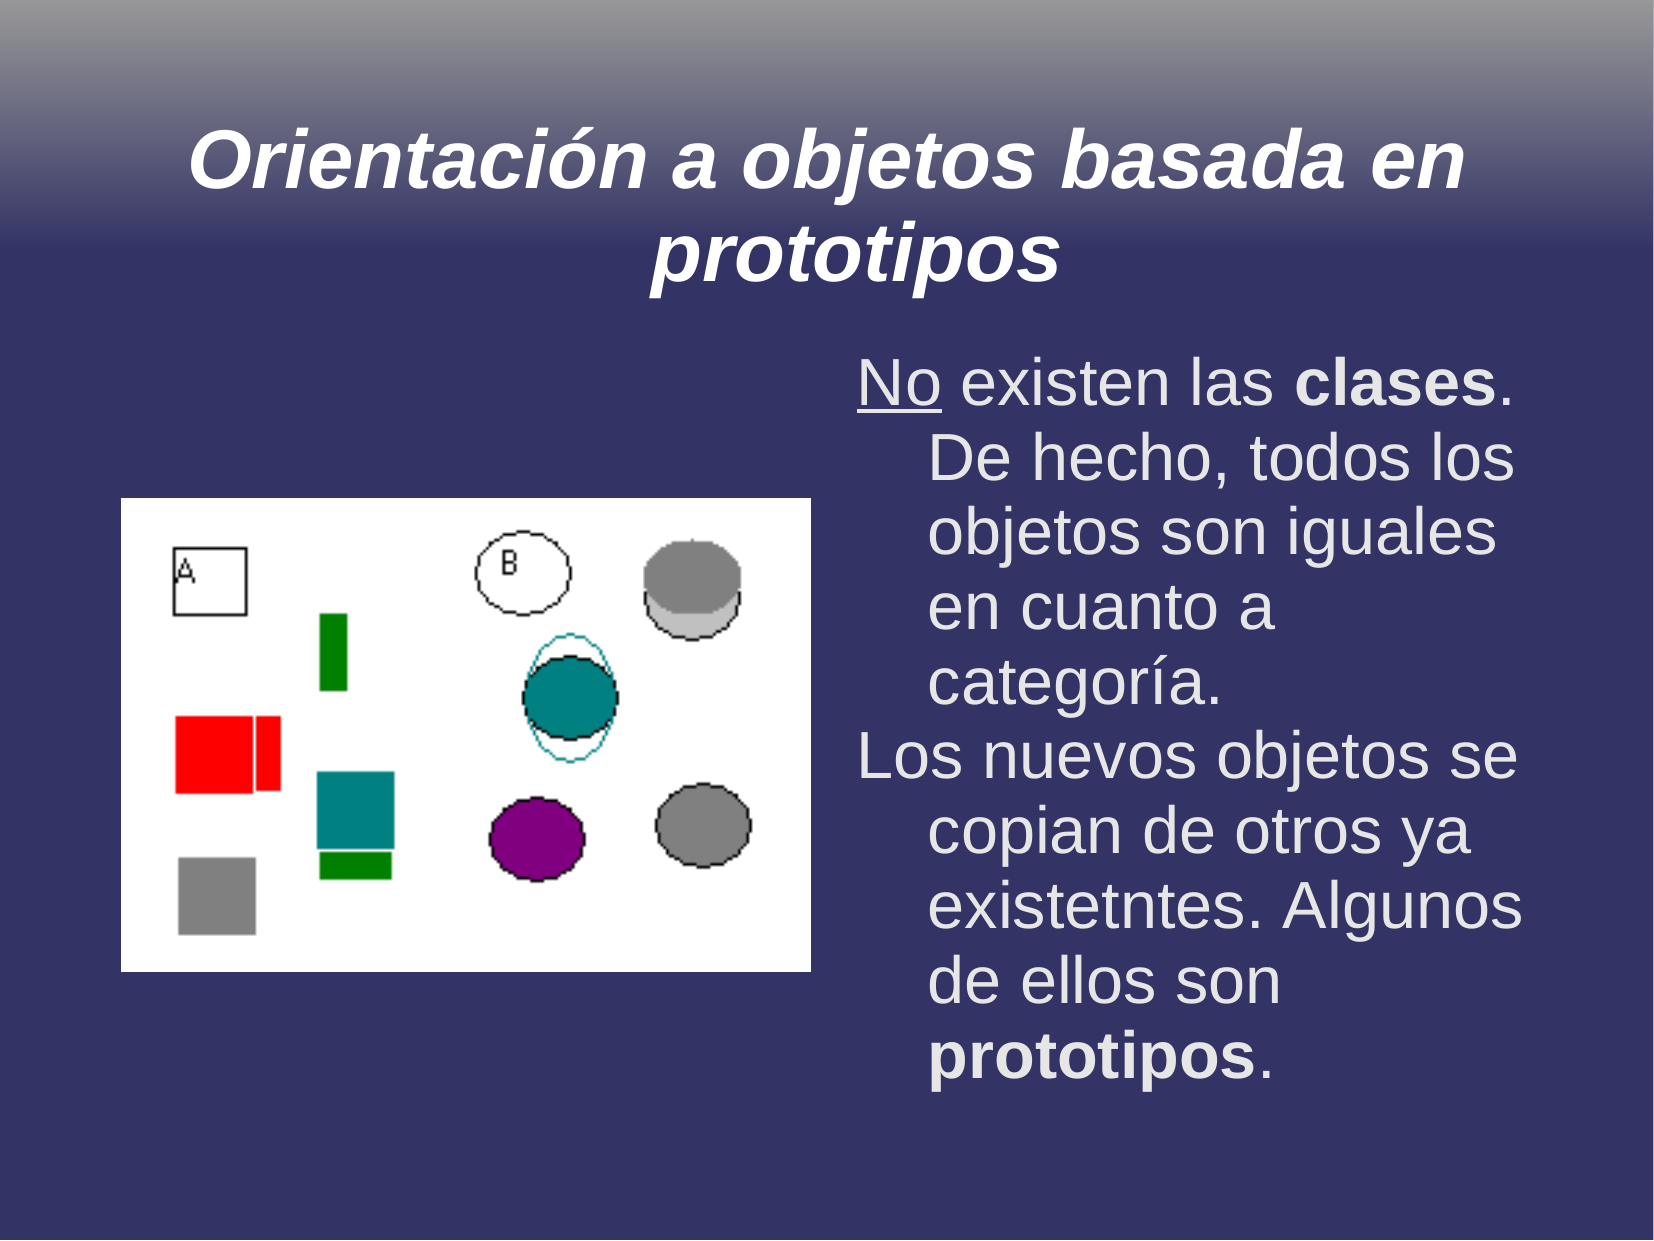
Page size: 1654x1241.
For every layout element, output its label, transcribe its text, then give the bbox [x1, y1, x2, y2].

title Orientación a objetos basada en prototipos [121, 102, 1534, 311]
list No existen las clases. De hecho, todos los objetos son iguales en cuanto a categoría. Los nuevos objetos se copian de otros ya existetntes. Algunos de ellos son prototipos. [845, 344, 1535, 1127]
picture [121, 498, 811, 972]
